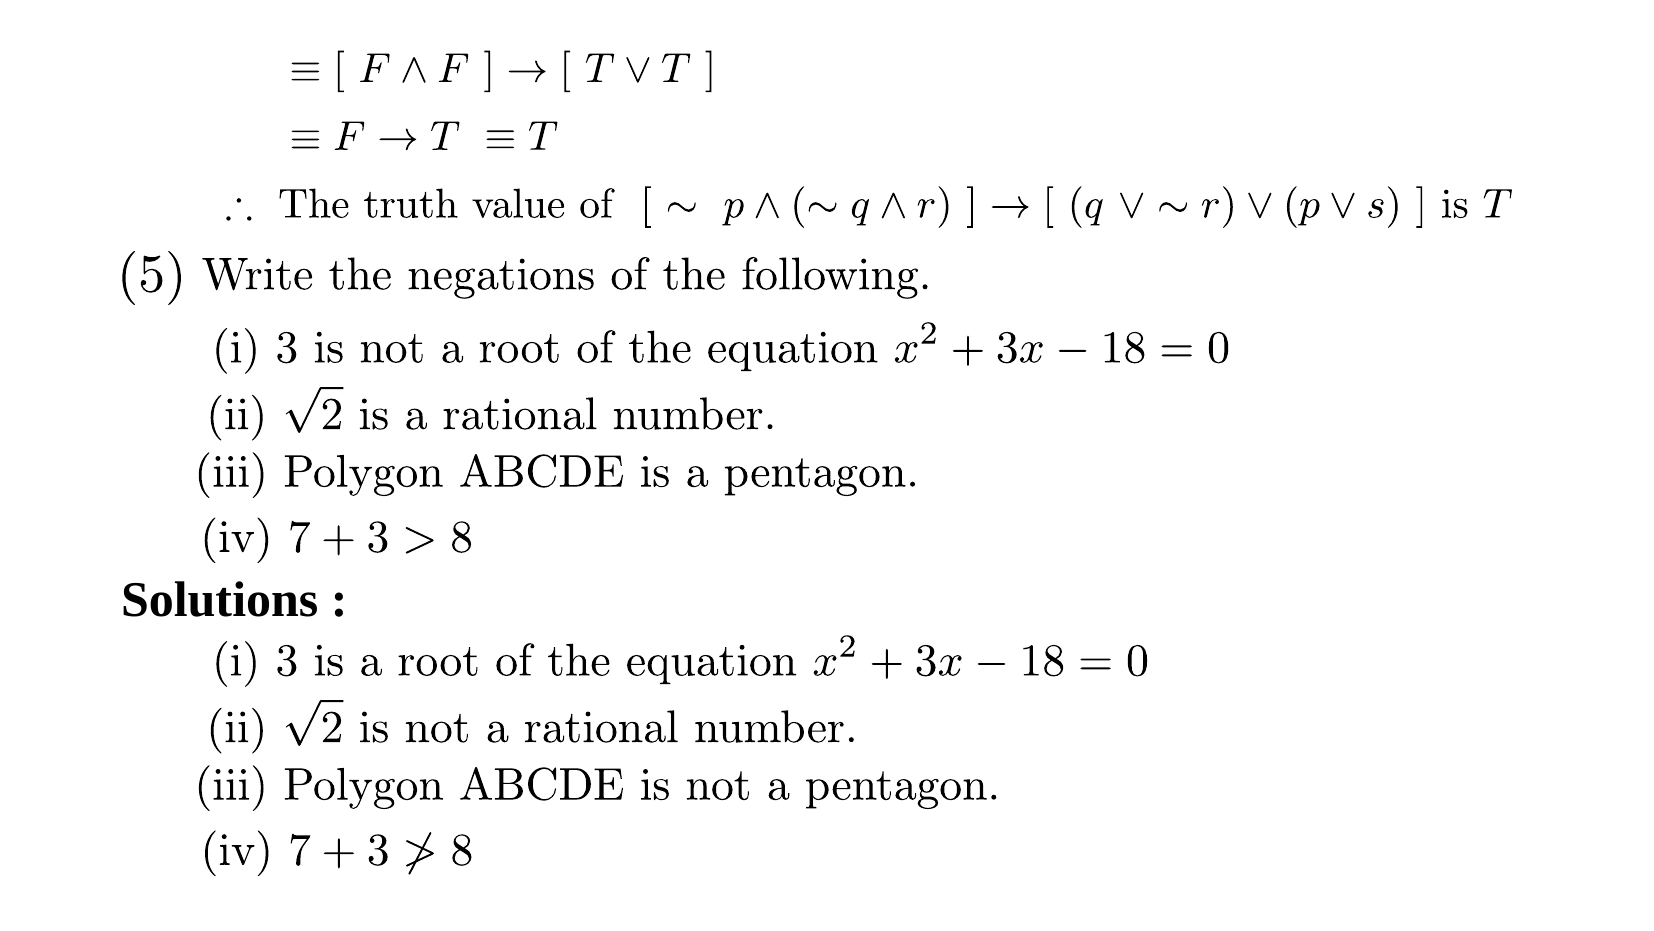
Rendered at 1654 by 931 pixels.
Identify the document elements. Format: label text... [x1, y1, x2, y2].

text_box [196, 765, 997, 812]
text_box [214, 322, 1229, 374]
text_box [226, 186, 1512, 228]
text_box [202, 256, 928, 299]
text_box [291, 50, 712, 93]
text_box [208, 387, 773, 441]
text_box [196, 452, 916, 499]
text_box [202, 830, 472, 877]
text_box [119, 250, 181, 306]
text_box [214, 635, 1148, 687]
text_box [486, 121, 558, 150]
subtitle Solutions : [47, 23, 1607, 909]
text_box [291, 121, 460, 151]
text_box [202, 517, 472, 564]
text_box [208, 700, 854, 754]
